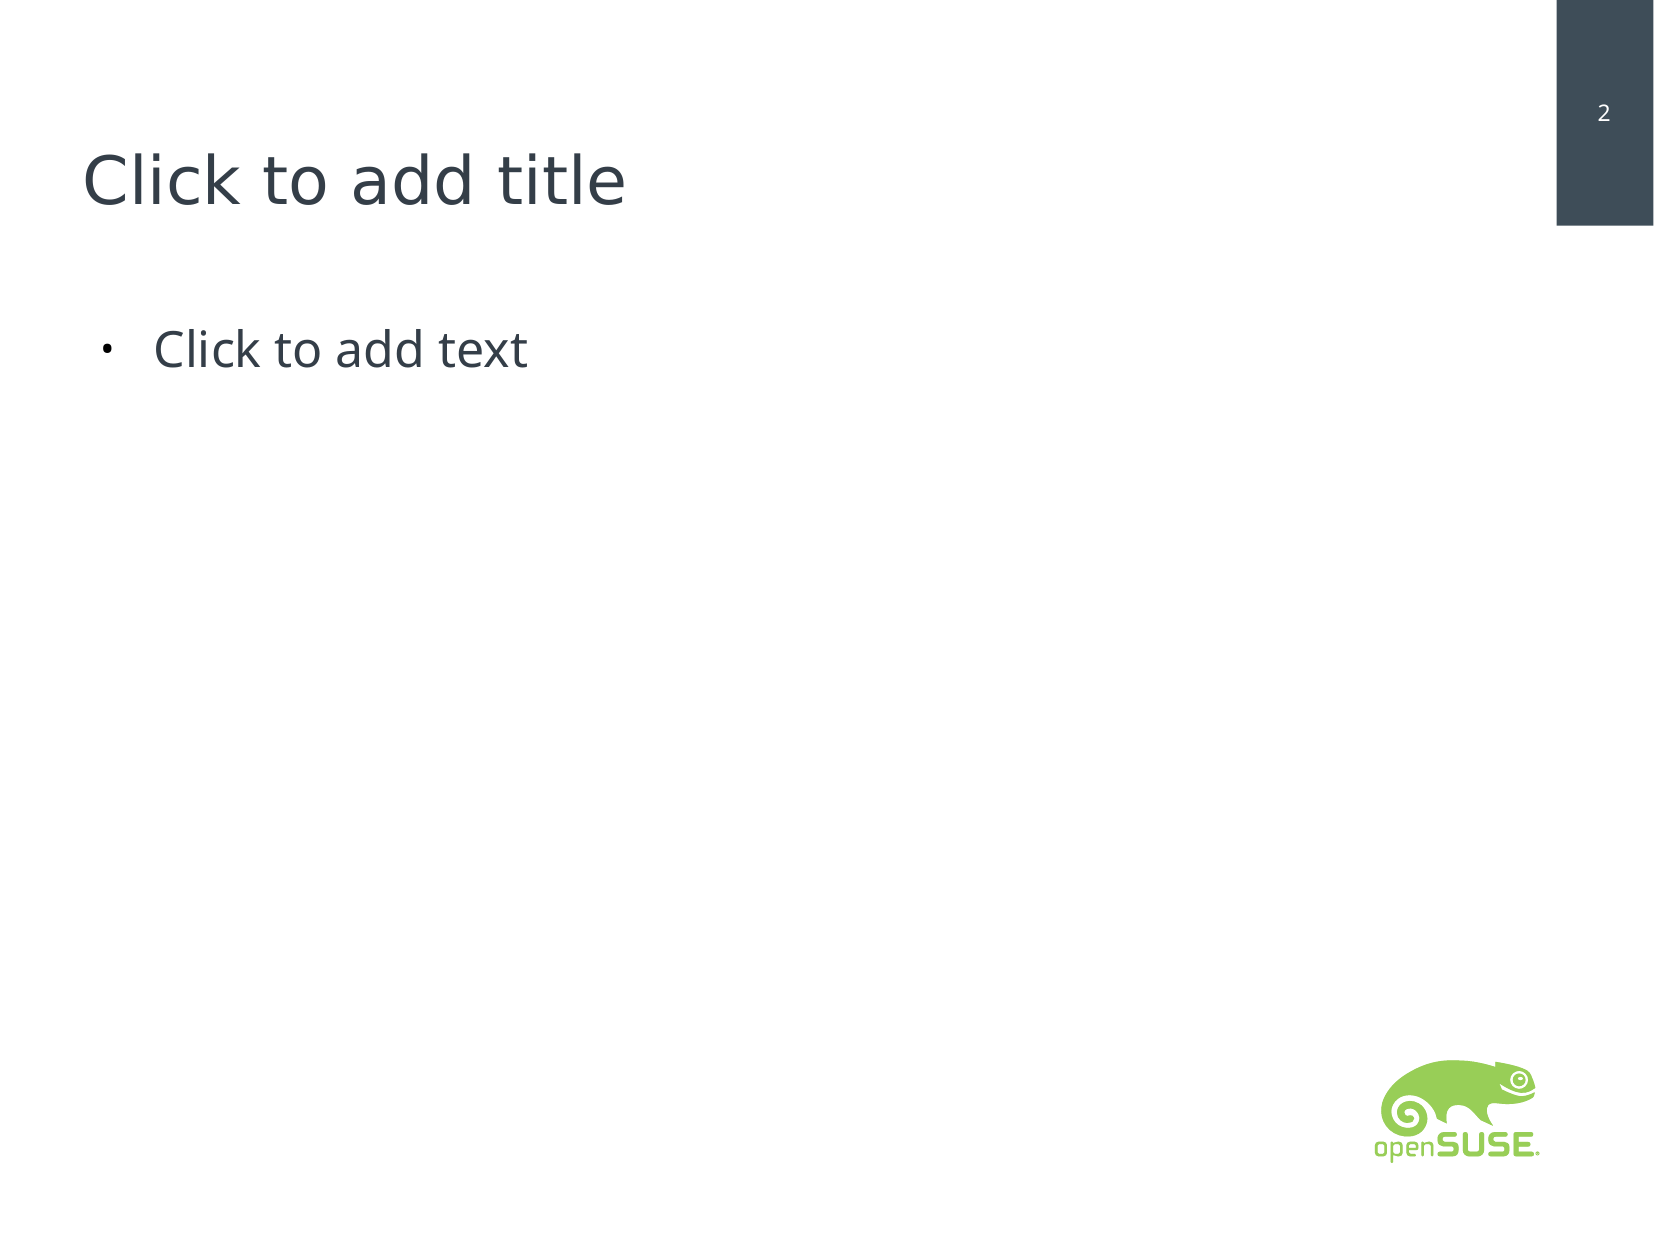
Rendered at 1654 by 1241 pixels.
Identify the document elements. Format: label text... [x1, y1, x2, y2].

list Click to add text [82, 313, 1571, 1034]
title Click to add title [82, 141, 1571, 222]
